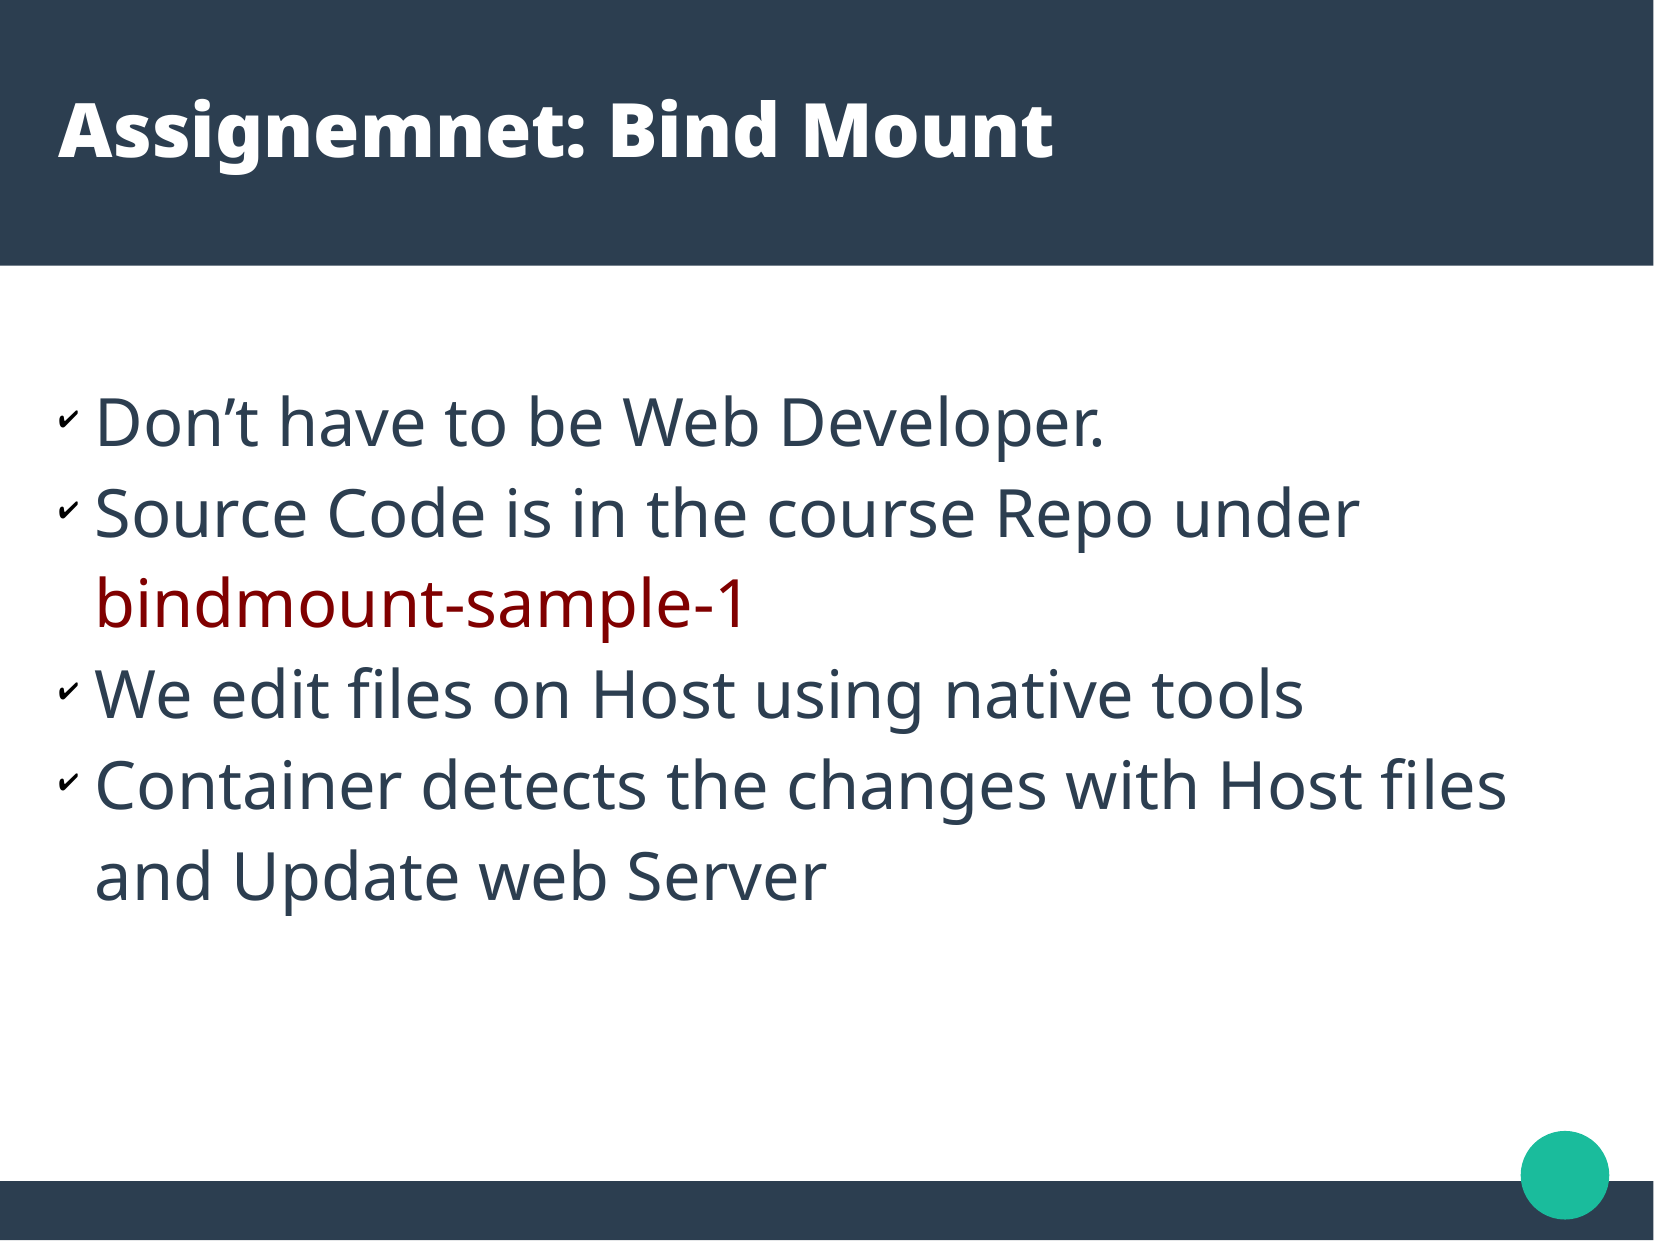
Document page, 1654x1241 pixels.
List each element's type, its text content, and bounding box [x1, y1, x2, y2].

subtitle Don’t have to be Web Developer. Source Code is in the course Repo under bindmount-sample-1 We edit files on Host using native tools Container detects the changes with Host files and Update web Server [59, 291, 1595, 1186]
title Assignemnet: Bind Mount [59, 40, 1595, 216]
